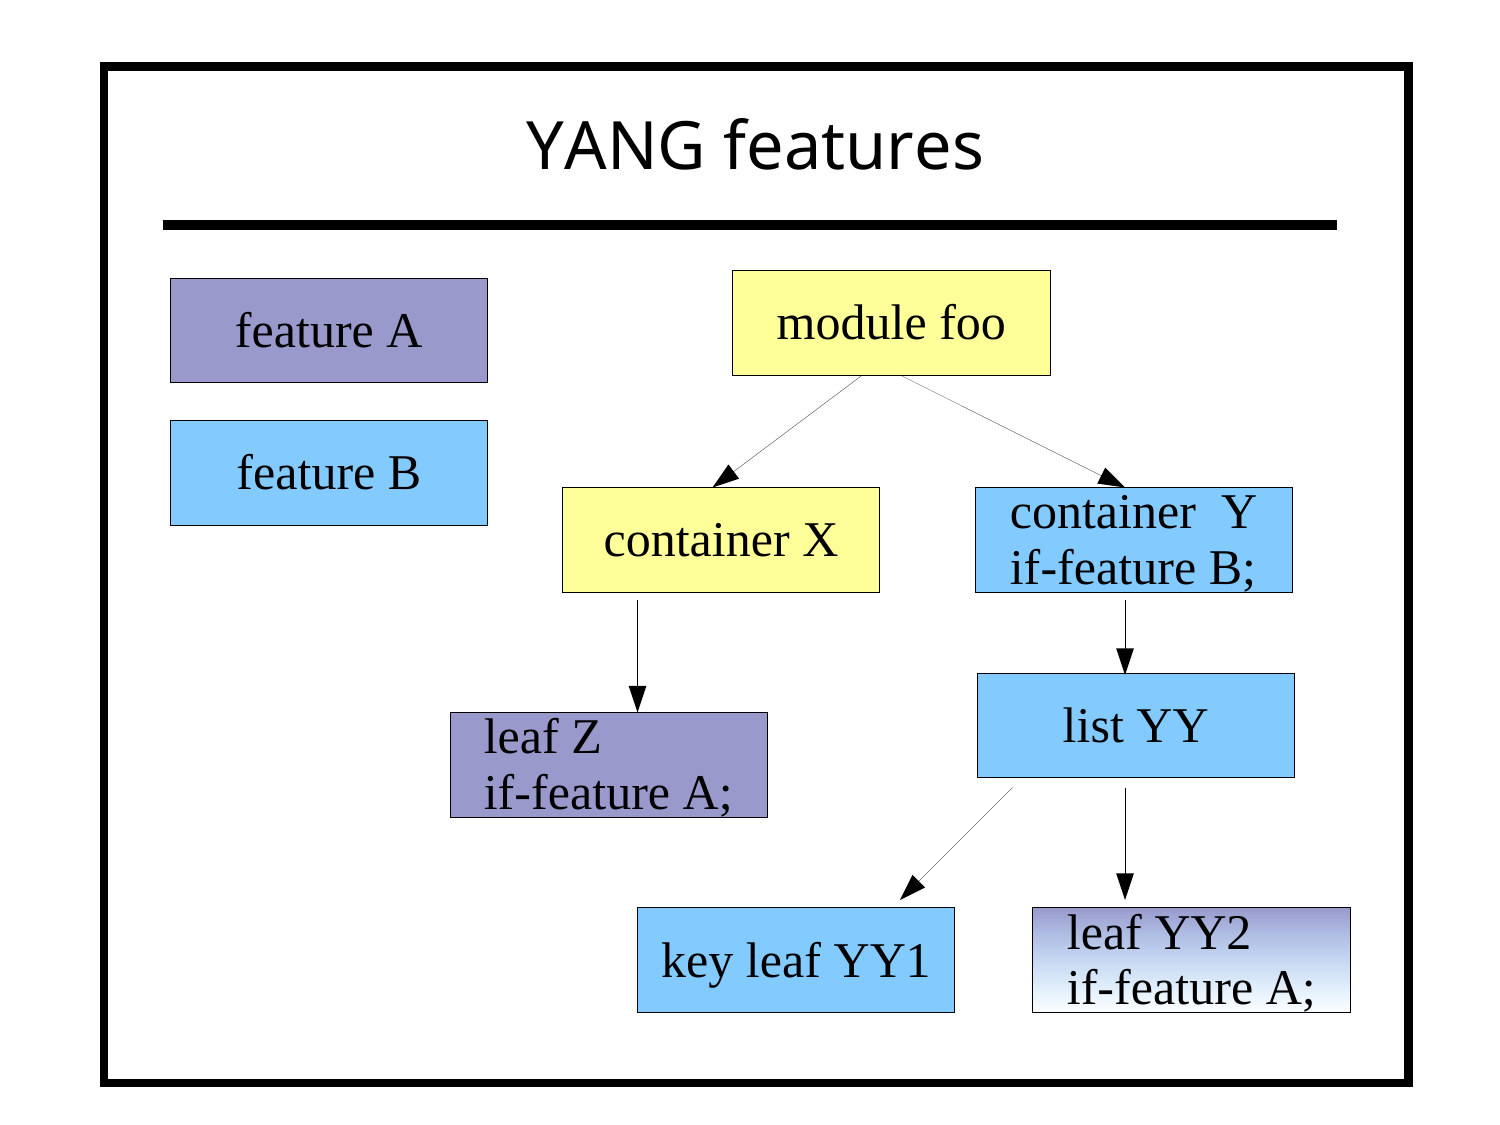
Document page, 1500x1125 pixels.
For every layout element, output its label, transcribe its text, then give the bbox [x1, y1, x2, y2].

text_box module foo [732, 270, 1051, 376]
text_box feature A [170, 278, 488, 383]
text_box container X [562, 487, 880, 593]
title YANG features [162, 74, 1332, 213]
text_box key leaf YY1 [637, 907, 955, 1013]
text_box feature B [170, 420, 488, 526]
text_box leaf YY2 if-feature A; [1032, 907, 1351, 1013]
text_box leaf Z if-feature A; [450, 712, 768, 818]
text_box container Y if-feature B; [975, 487, 1293, 593]
text_box list YY [977, 673, 1295, 778]
